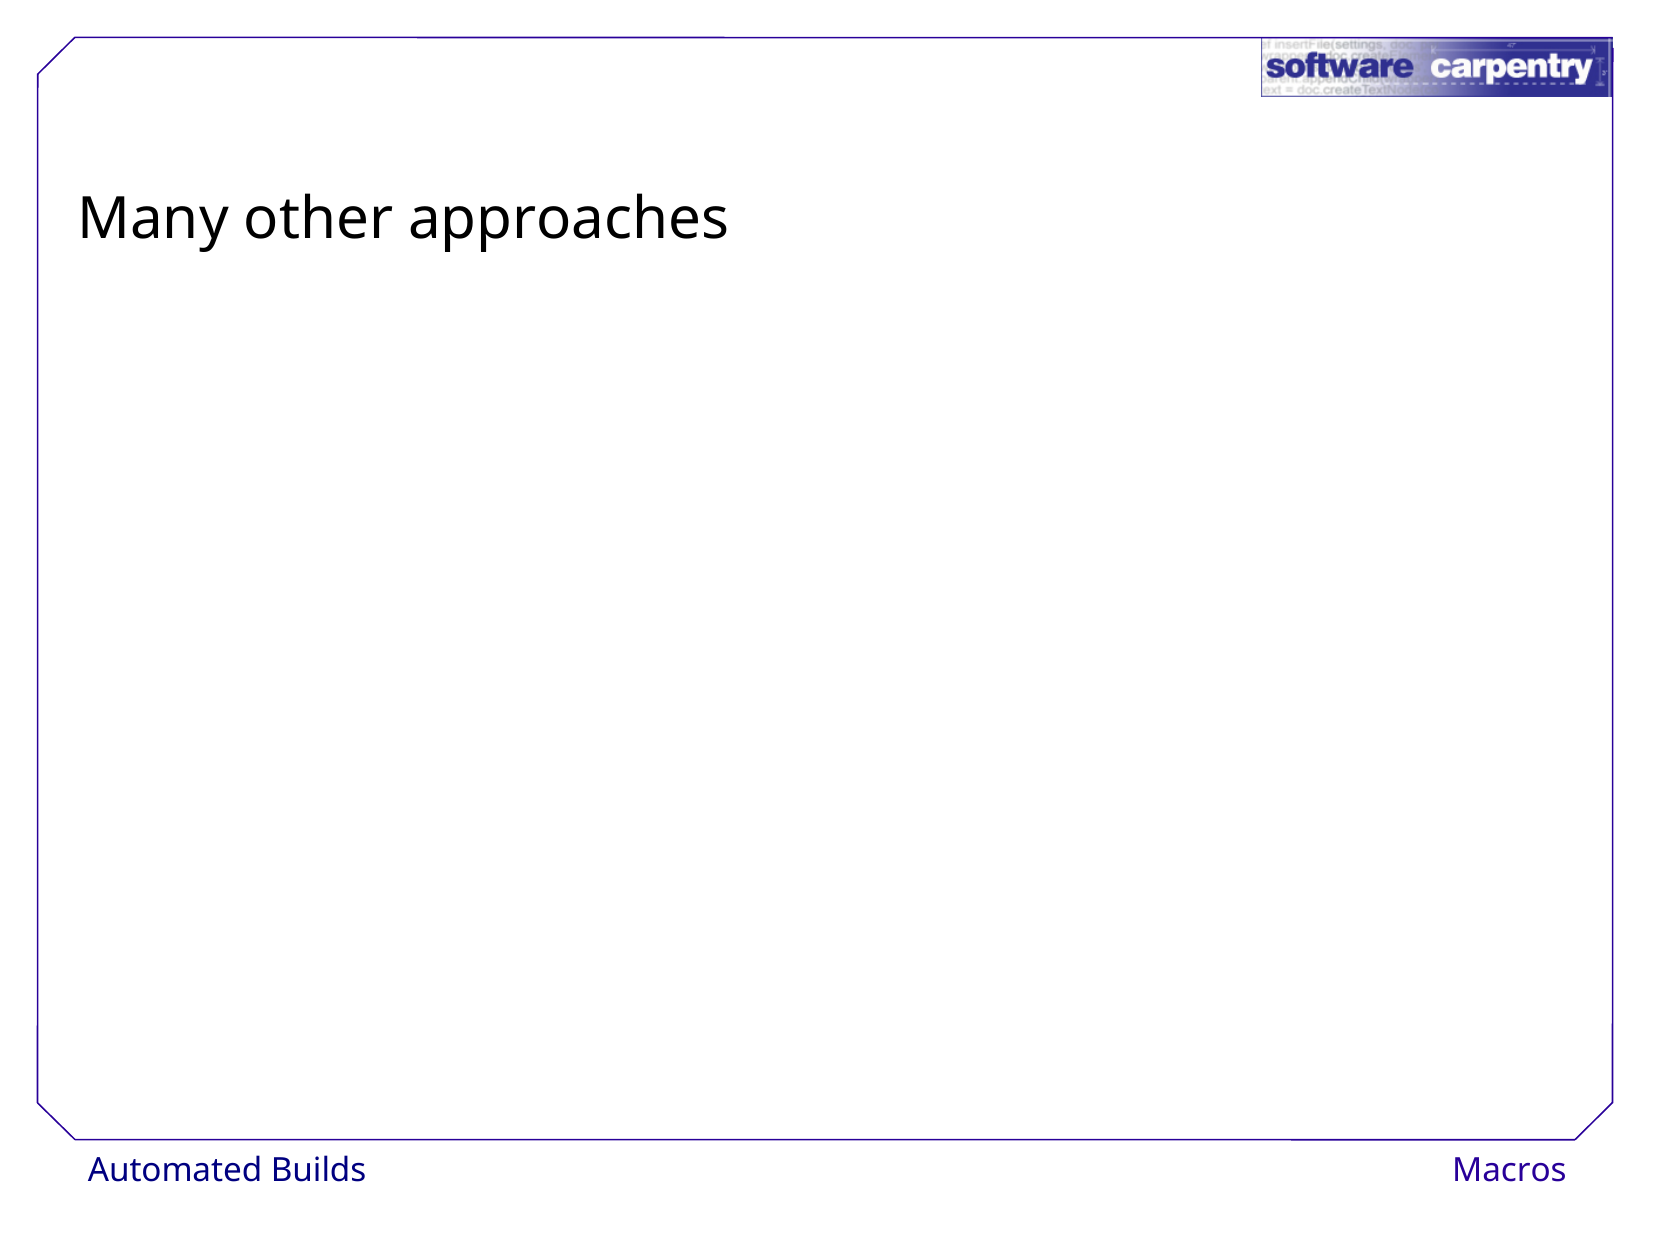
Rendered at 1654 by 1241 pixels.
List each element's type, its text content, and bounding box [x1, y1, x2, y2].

picture [1261, 39, 1613, 97]
text_box Many other approaches [62, 138, 895, 259]
